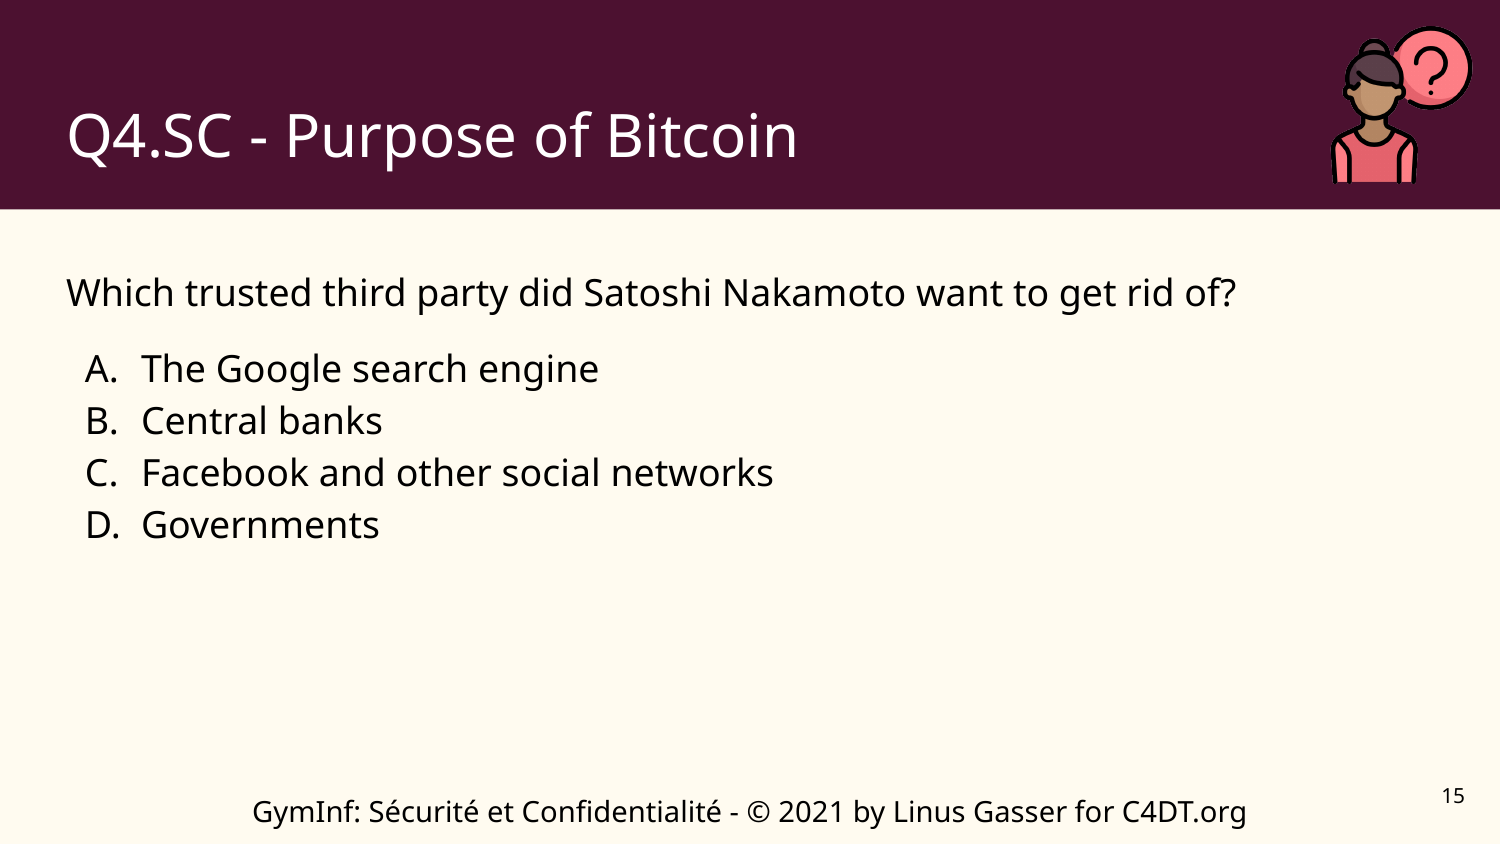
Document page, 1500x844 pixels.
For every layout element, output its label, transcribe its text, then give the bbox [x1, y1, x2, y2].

picture [1323, 26, 1480, 184]
title Q4.SC - Purpose of Bitcoin [51, 82, 1449, 185]
slide_number <number> [1389, 764, 1480, 830]
list Which trusted third party did Satoshi Nakamoto want to get rid of? The Google search engine Central banks Facebook and other social networks Governments [51, 247, 1449, 752]
